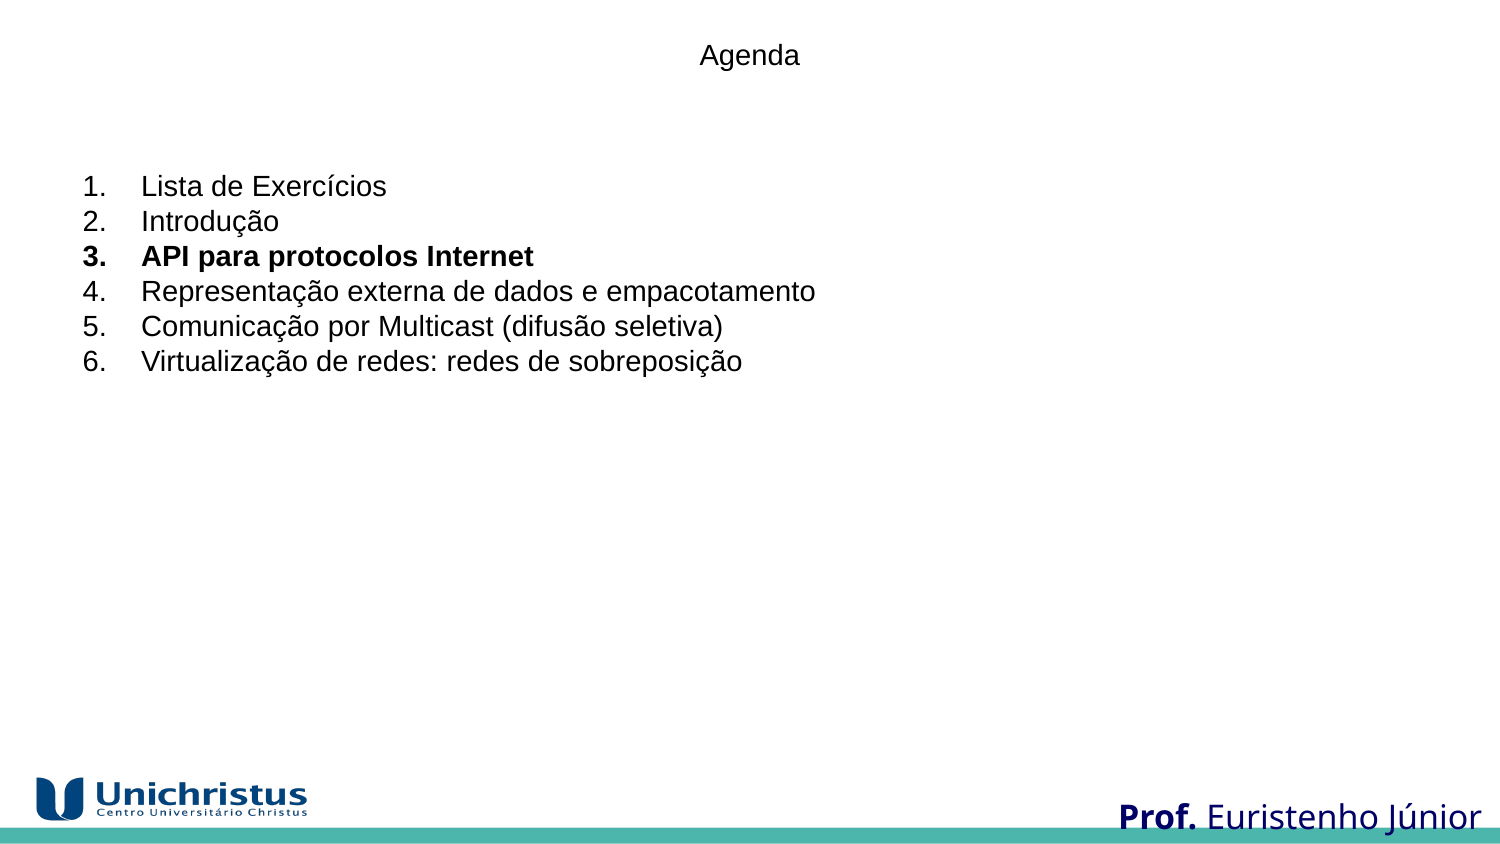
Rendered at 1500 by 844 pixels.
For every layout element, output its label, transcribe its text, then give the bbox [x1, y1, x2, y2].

picture [32, 775, 311, 822]
list Lista de Exercícios Introdução API para protocolos Internet Representação externa de dados e empacotamento Comunicação por Multicast (difusão seletiva) Virtualização de redes: redes de sobreposição [51, 152, 1449, 750]
title Agenda [51, 20, 1449, 137]
